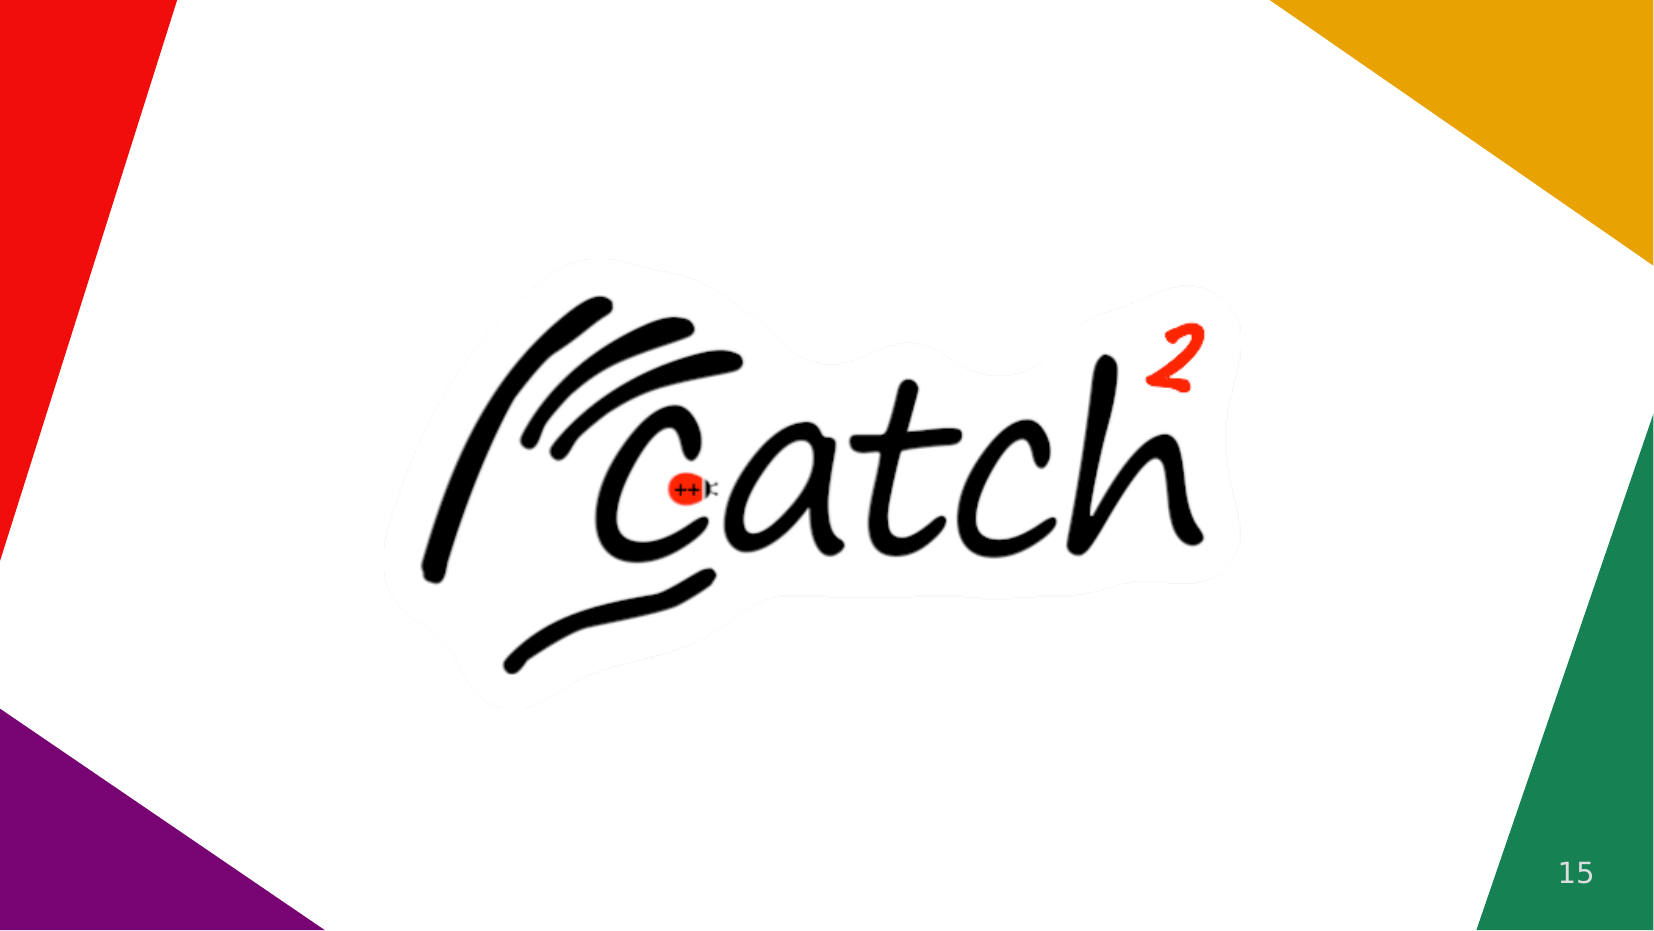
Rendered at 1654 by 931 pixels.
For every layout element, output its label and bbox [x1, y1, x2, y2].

picture [383, 258, 1242, 709]
